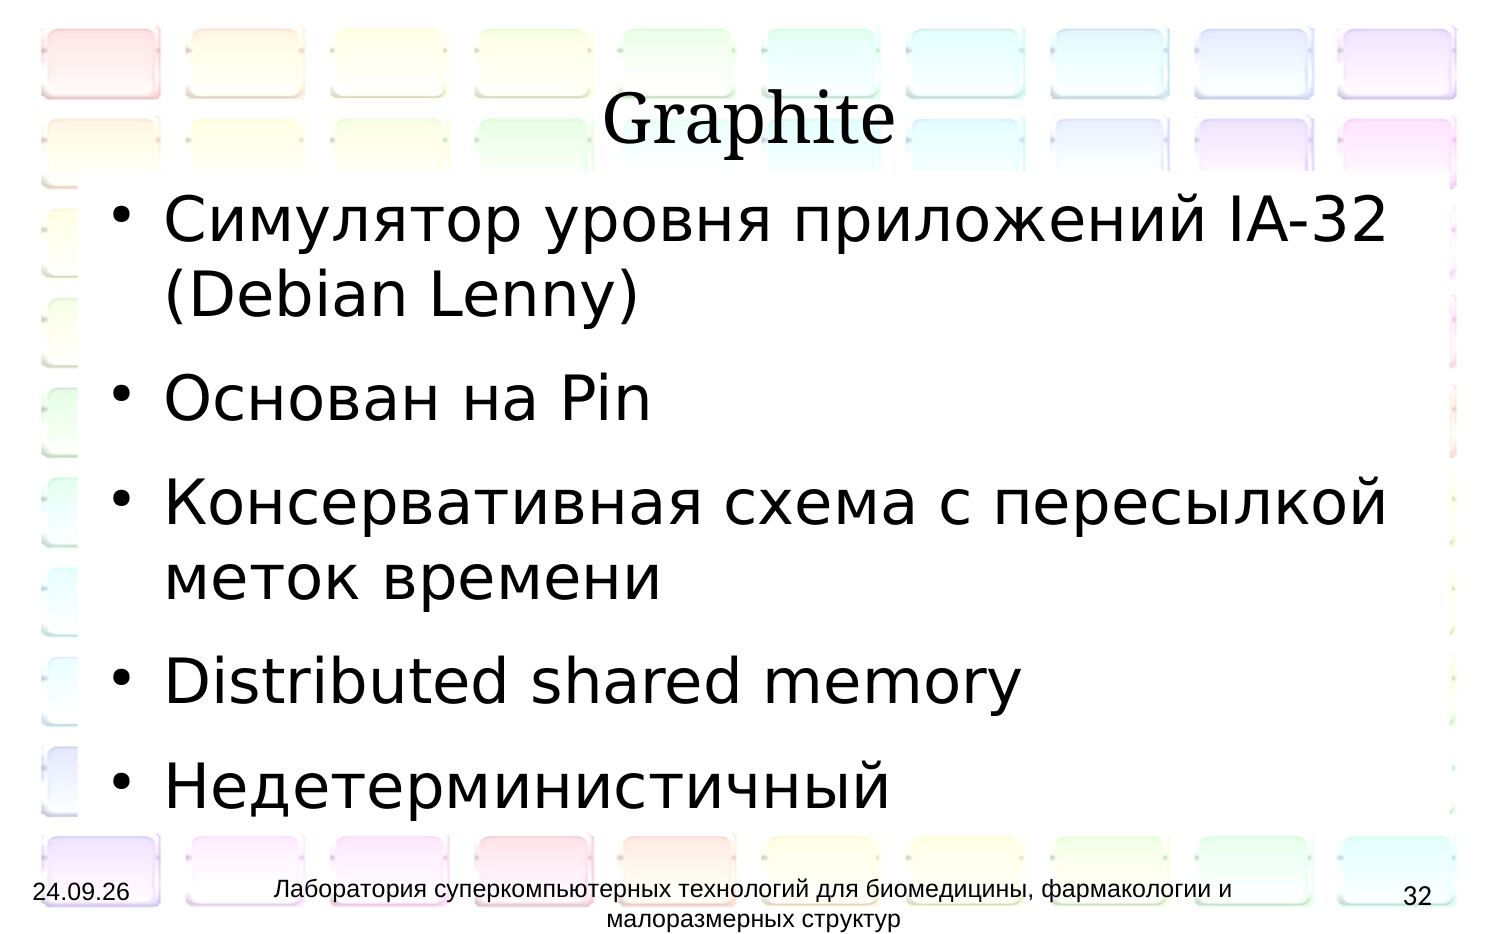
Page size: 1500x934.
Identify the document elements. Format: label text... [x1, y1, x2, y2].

title Graphite [75, 37, 1426, 193]
text_box 14.04.14 [17, 868, 184, 918]
picture [0, 0, 1500, 934]
list Симулятор уровня приложений IA-32 (Debian Lenny) Основан на Pin Консервативная схема с пересылкой меток времени Distributed shared memory Недетерминистичный [77, 171, 1450, 829]
text_box Лаборатория суперкомпьютерных технологий для биомедицины, фармакологии и малоразмерных структур [171, 864, 1338, 915]
text_box <номер> [1387, 868, 1473, 918]
